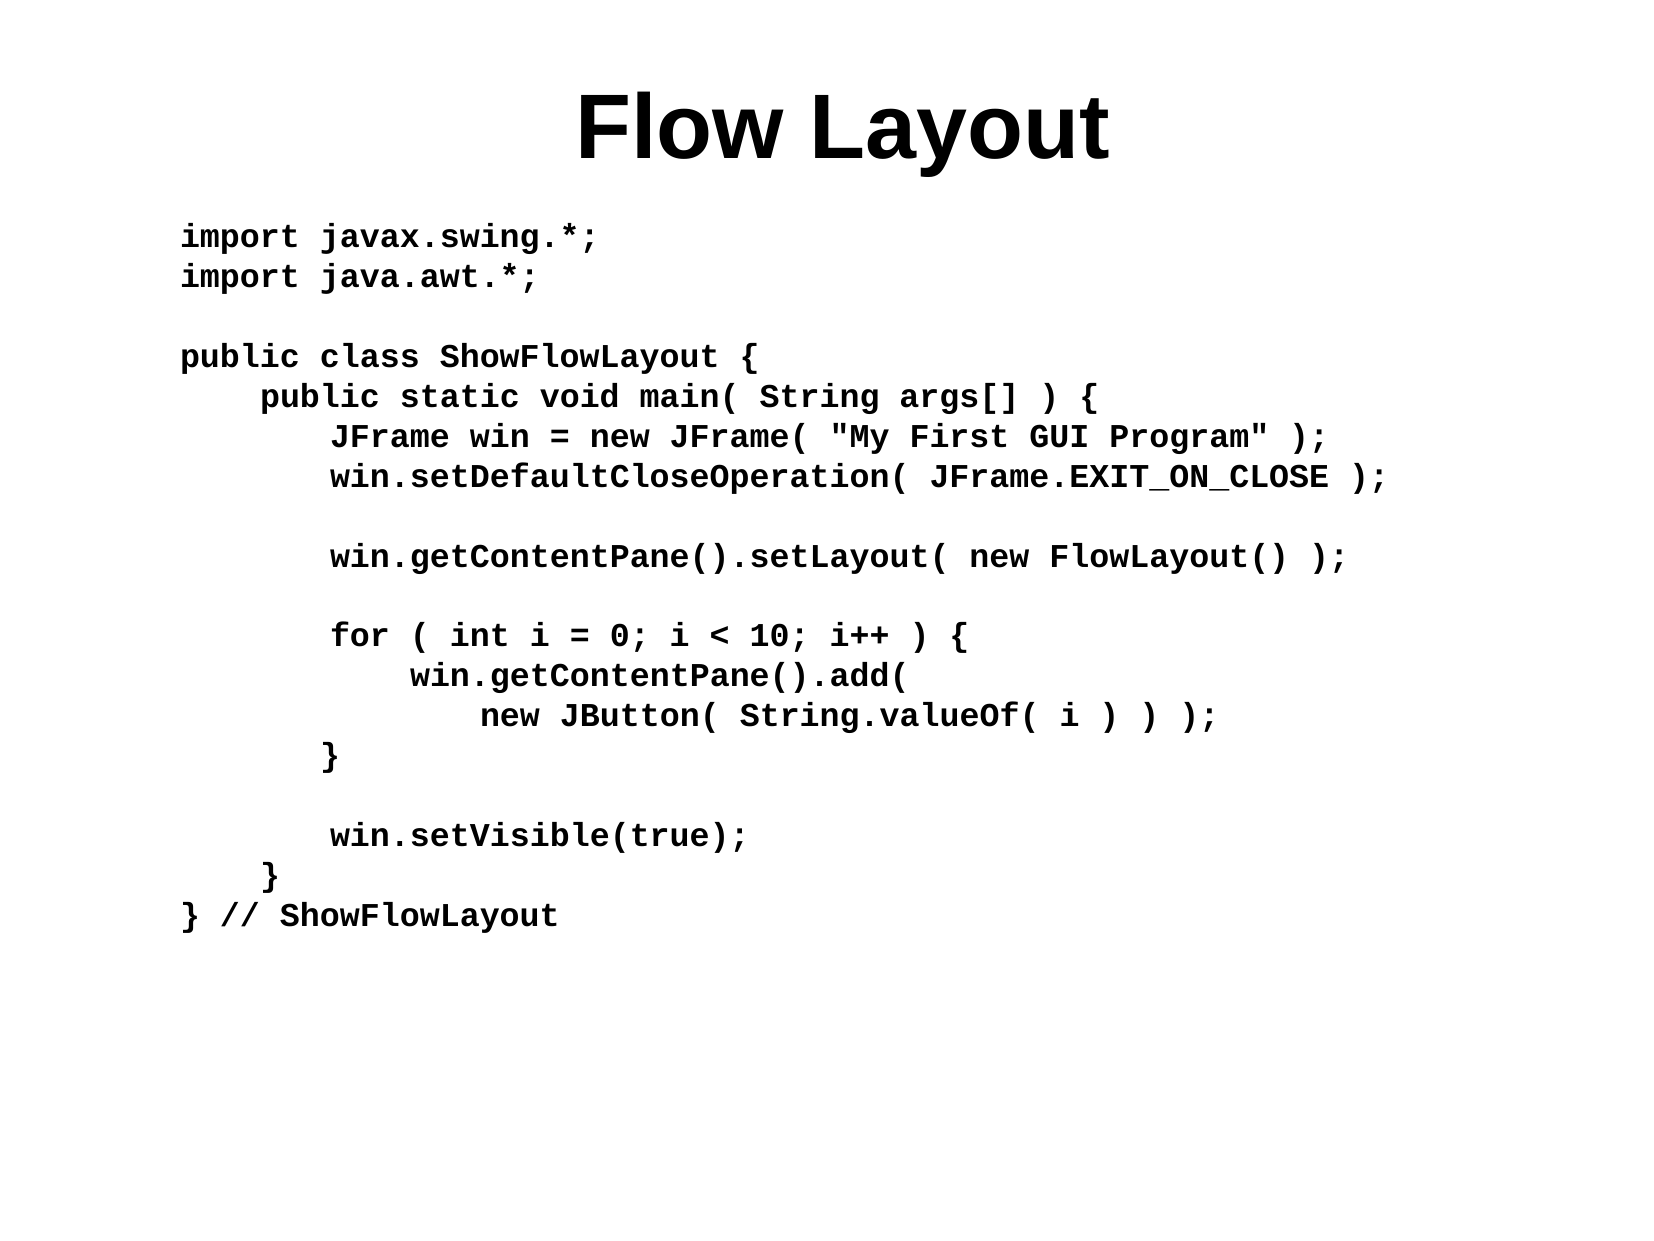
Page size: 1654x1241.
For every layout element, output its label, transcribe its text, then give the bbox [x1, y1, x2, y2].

title Flow Layout [82, 49, 1571, 196]
text_box import javax.swing.*; import java.awt.*; public class ShowFlowLayout { public static void main( String args[] ) { JFrame win = new JFrame( "My First GUI Program" ); win.setDefaultCloseOperation( JFrame.EXIT_ON_CLOSE ); win.getContentPane().setLayout( new FlowLayout() ); for ( int i = 0; i < 10; i++ ) { win.getContentPane().add( new JButton( String.valueOf( i ) ) ); } win.setVisible(true); } } // ShowFlowLayout [165, 206, 1405, 941]
